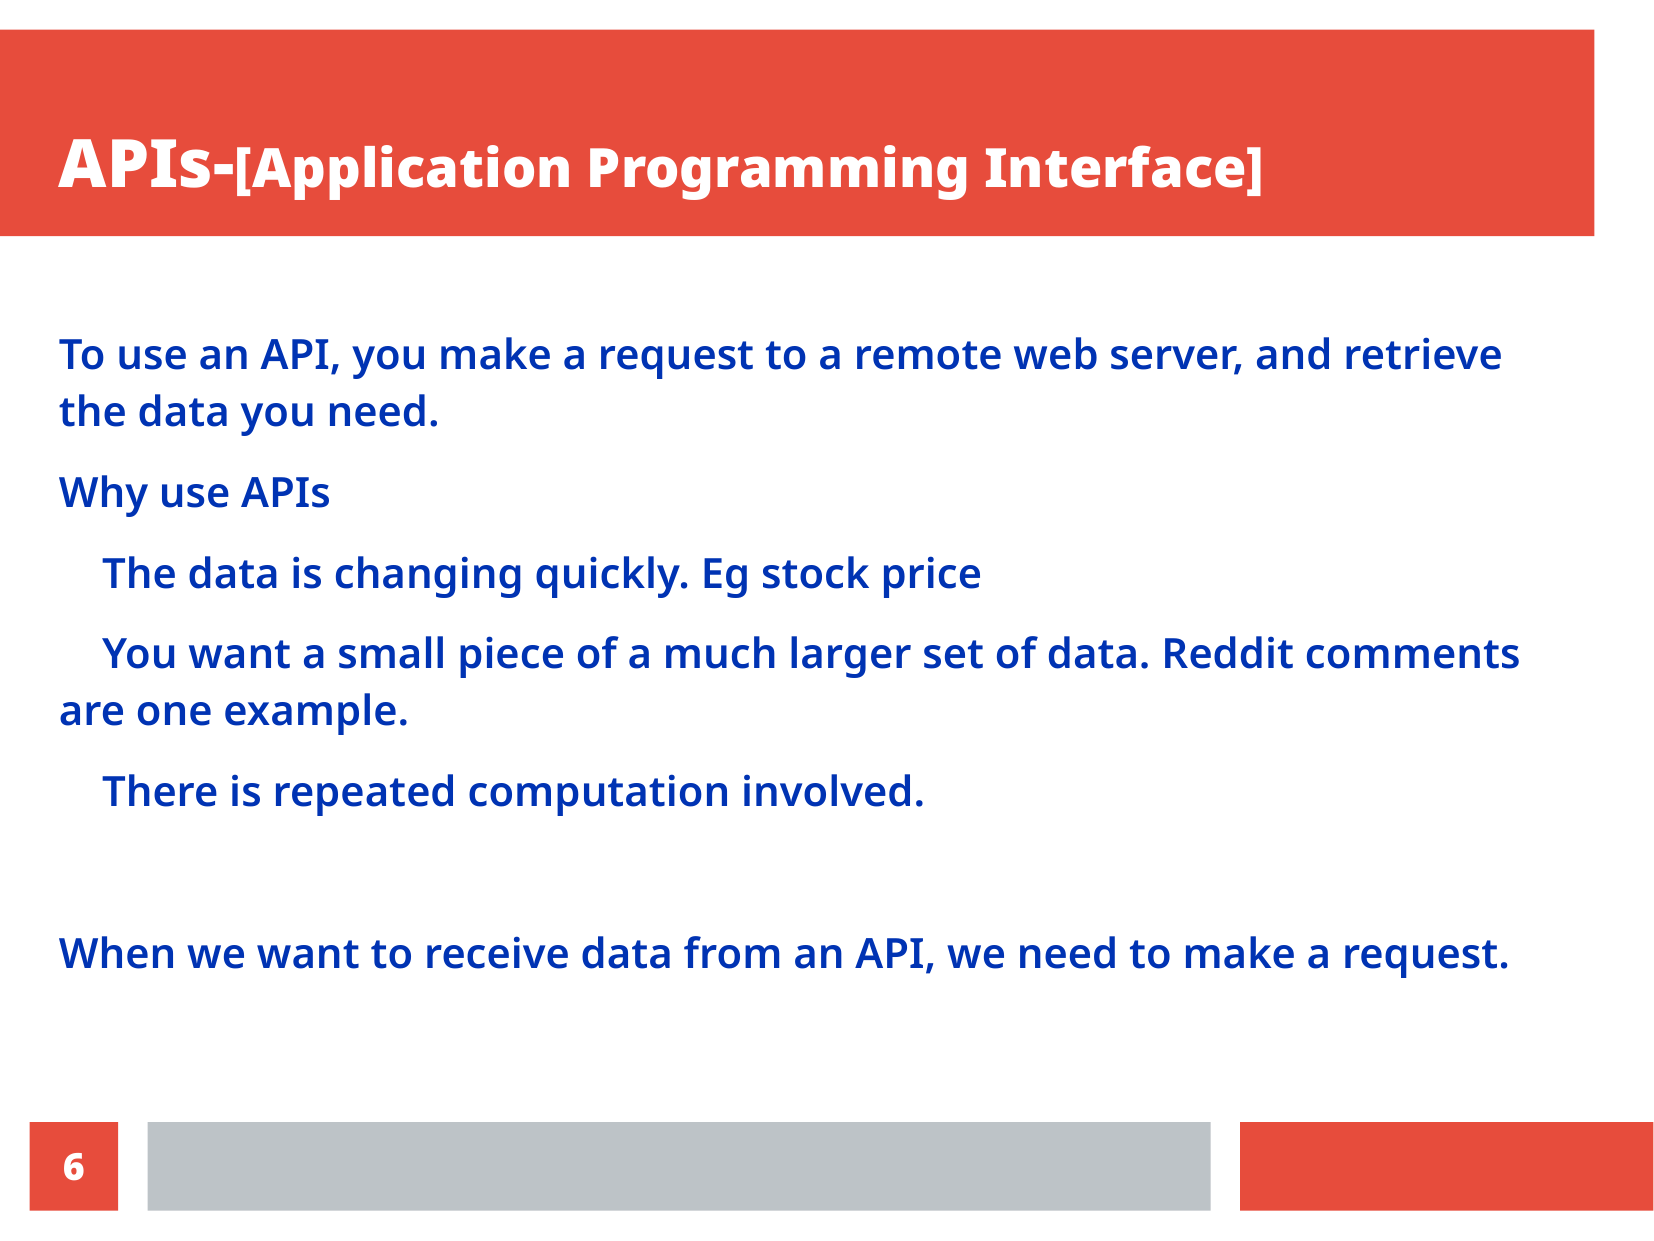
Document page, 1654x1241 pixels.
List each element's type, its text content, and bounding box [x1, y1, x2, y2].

title APIs-[Application Programming Interface] [59, 59, 1595, 207]
list To use an API, you make a request to a remote web server, and retrieve the data you need. Why use APIs The data is changing quickly. Eg stock price You want a small piece of a much larger set of data. Reddit comments are one example. There is repeated computation involved. When we want to receive data from an API, we need to make a request. [59, 324, 1565, 1093]
